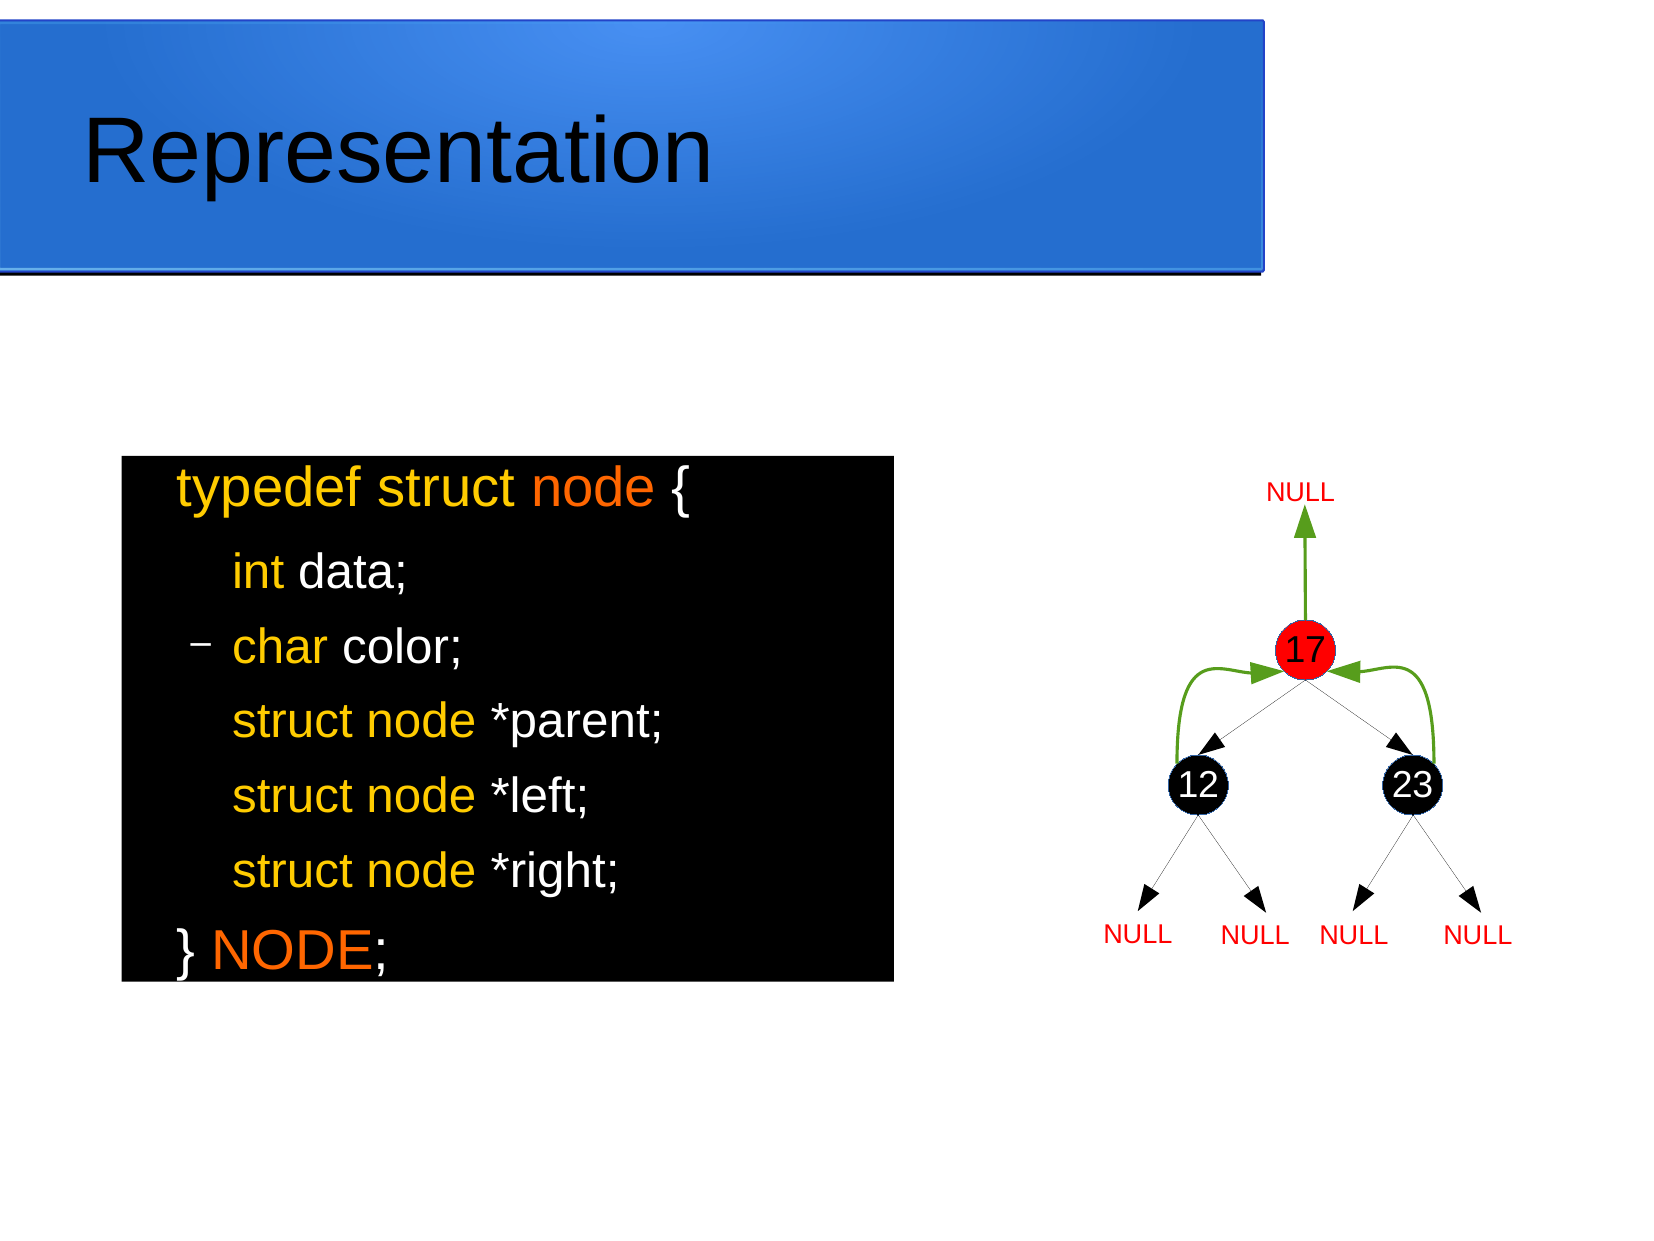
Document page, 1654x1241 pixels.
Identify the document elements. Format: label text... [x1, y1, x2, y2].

text_box NULL [1205, 912, 1304, 958]
text_box NULL [1251, 470, 1357, 516]
text_box 12 [1168, 754, 1229, 815]
text_box 17 [1275, 620, 1336, 680]
text_box NULL [1428, 912, 1534, 958]
text_box NULL [1304, 912, 1410, 958]
list typedef struct node { int data; char color; struct node *parent; struct node *left; struct node *right; } NODE; [121, 455, 894, 982]
text_box NULL [1088, 911, 1194, 957]
text_box 23 [1382, 754, 1443, 815]
title Representation [82, 47, 1235, 252]
